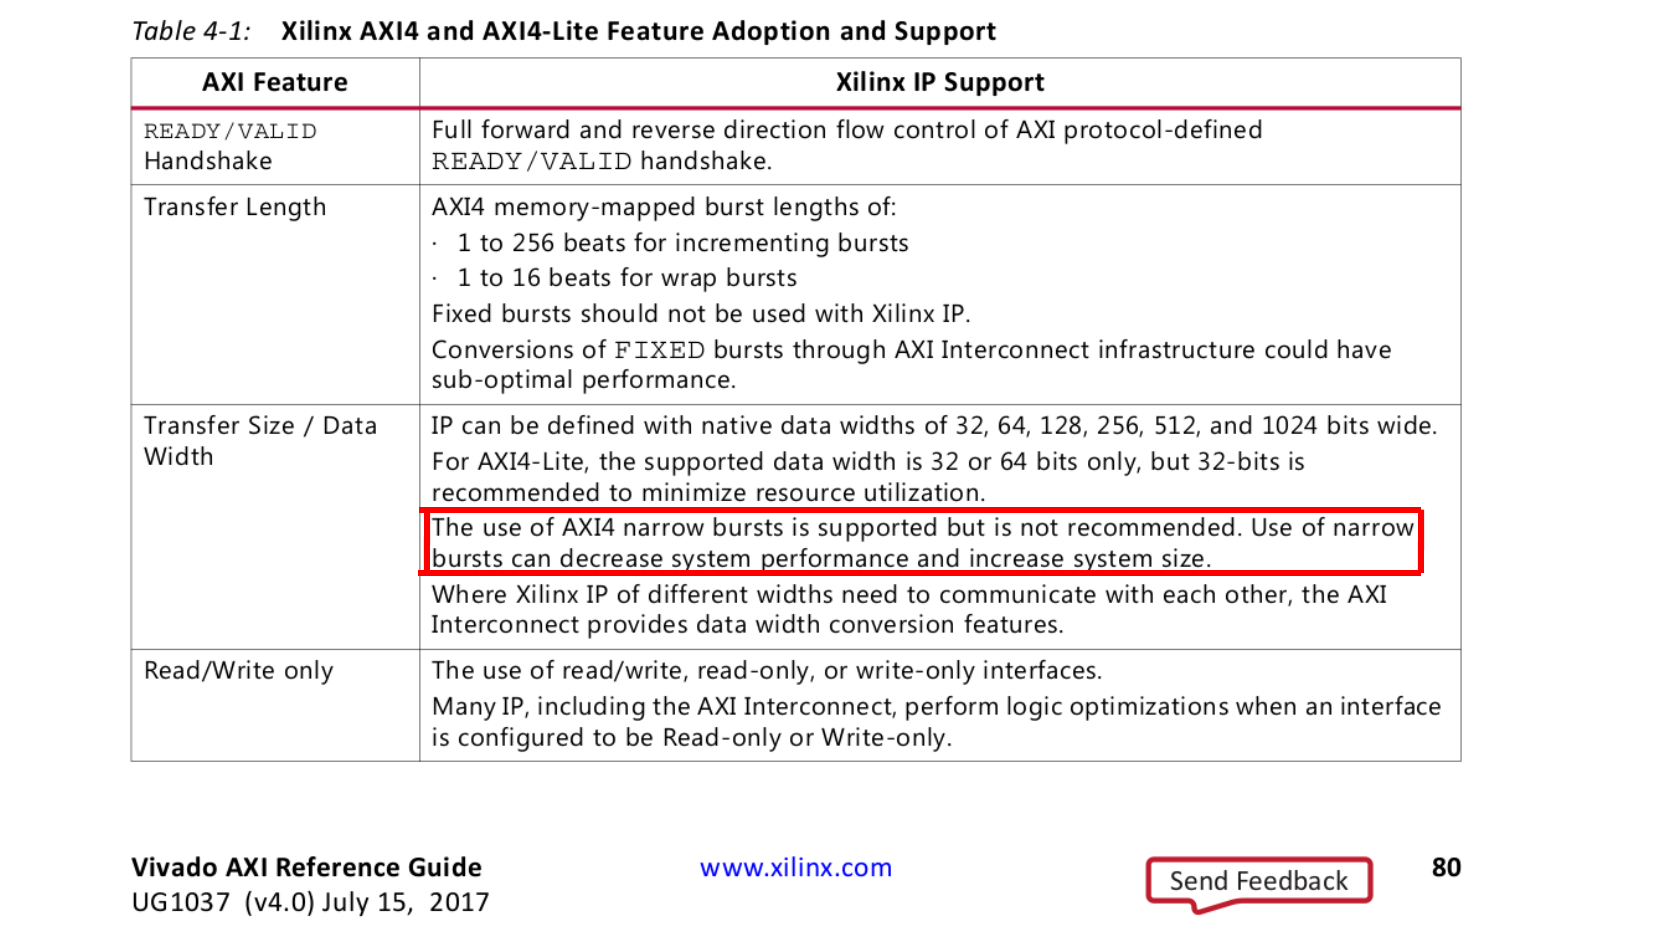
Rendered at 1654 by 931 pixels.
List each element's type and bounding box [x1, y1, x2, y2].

picture [88, 0, 1504, 931]
